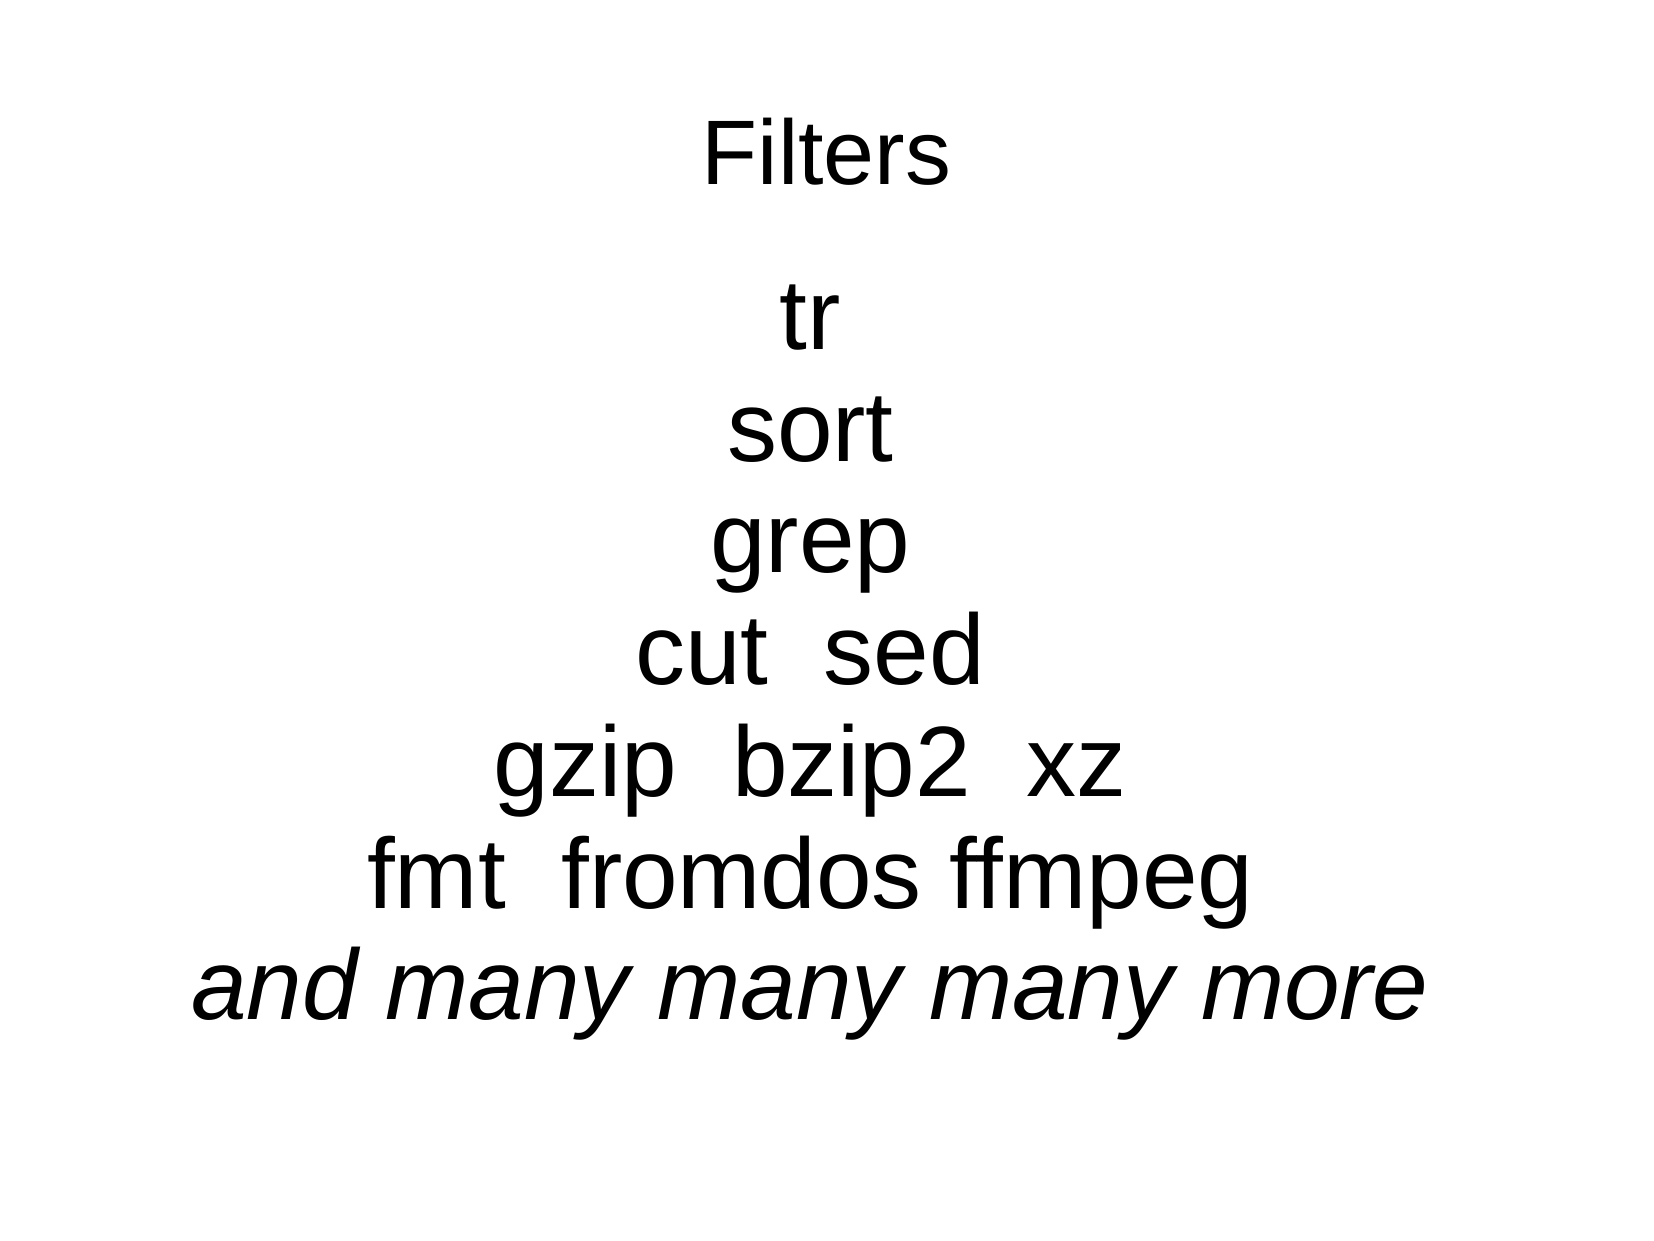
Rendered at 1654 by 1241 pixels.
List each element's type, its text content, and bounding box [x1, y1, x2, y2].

title Filters [82, 49, 1571, 257]
text_box tr sort grep cut sed gzip bzip2 xz fmt fromdos ffmpeg and many many many more [82, 258, 1538, 1042]
